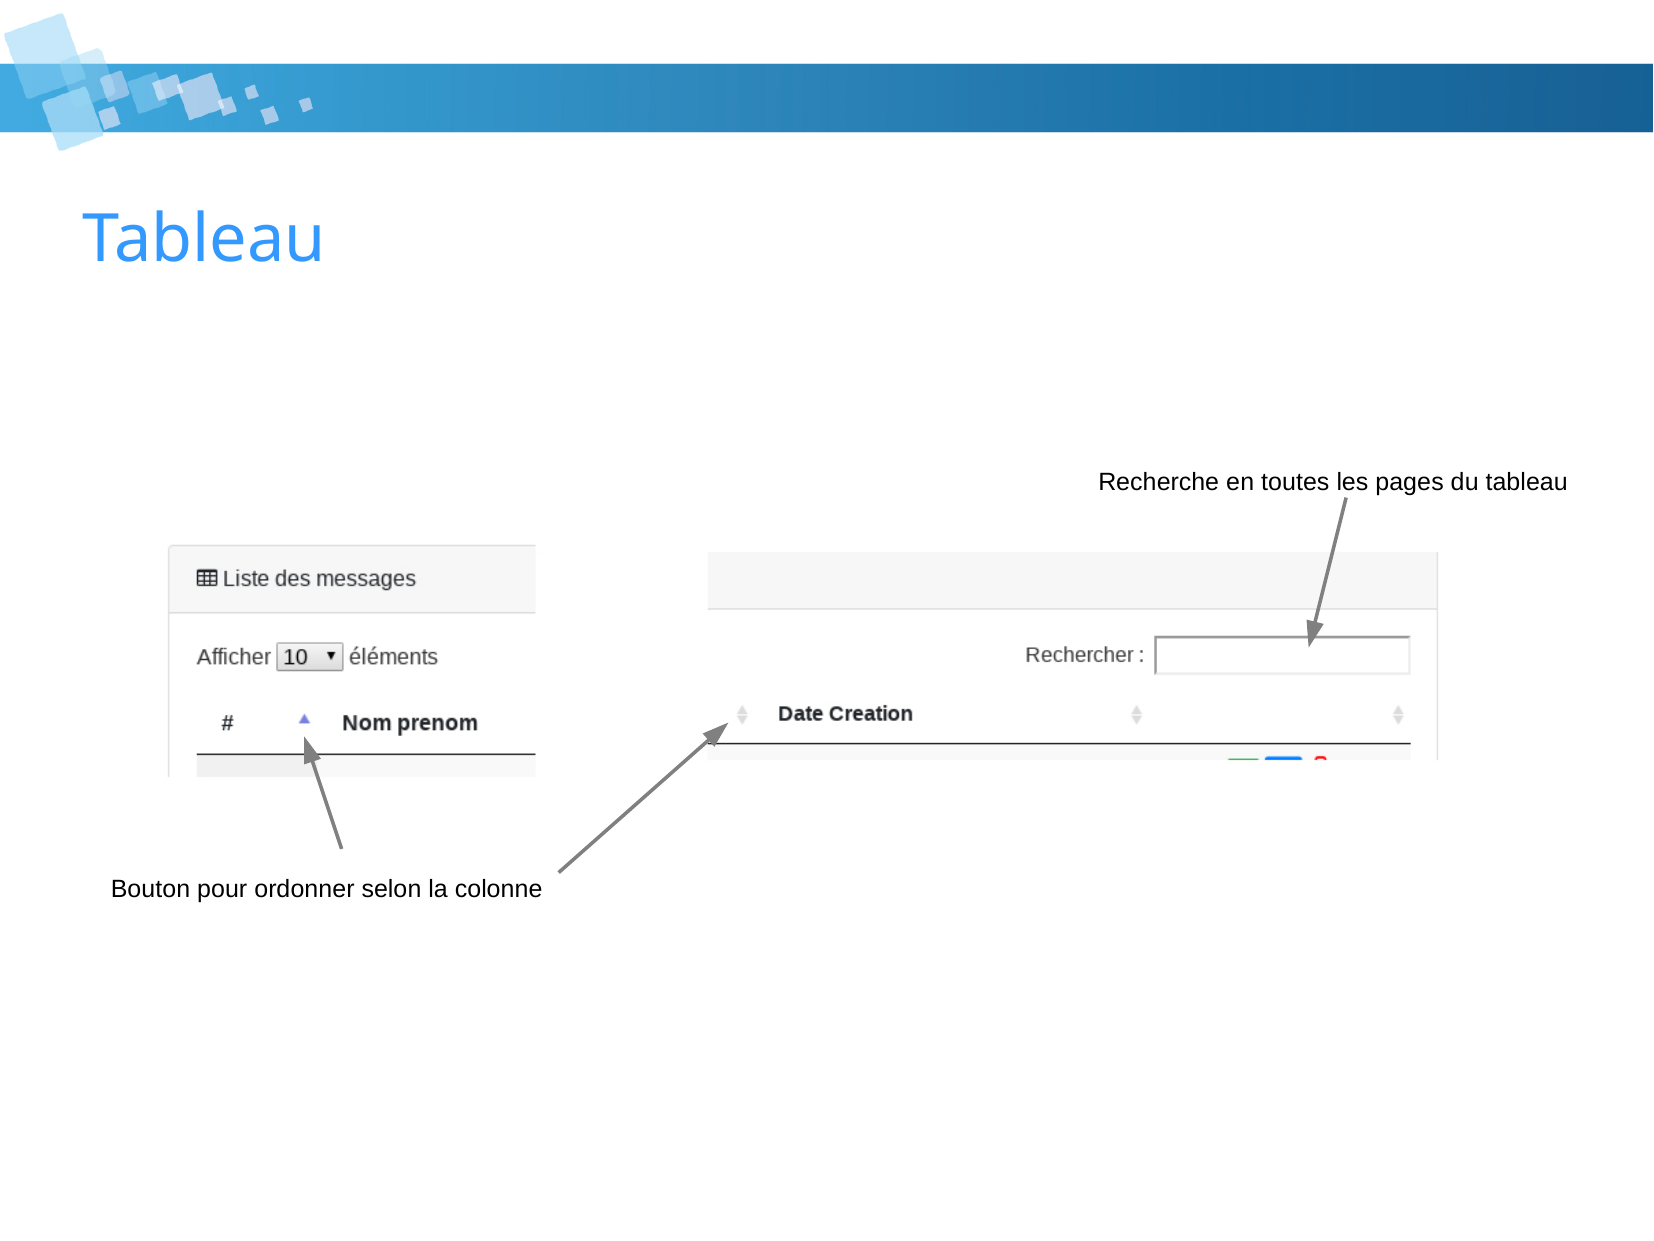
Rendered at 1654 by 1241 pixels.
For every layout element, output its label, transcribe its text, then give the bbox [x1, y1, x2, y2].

text_box Bouton pour ordonner selon la colonne [96, 867, 559, 911]
picture [0, 0, 1653, 1238]
title Tableau [82, 131, 1571, 339]
text_box Recherche en toutes les pages du tableau [1083, 460, 1585, 503]
